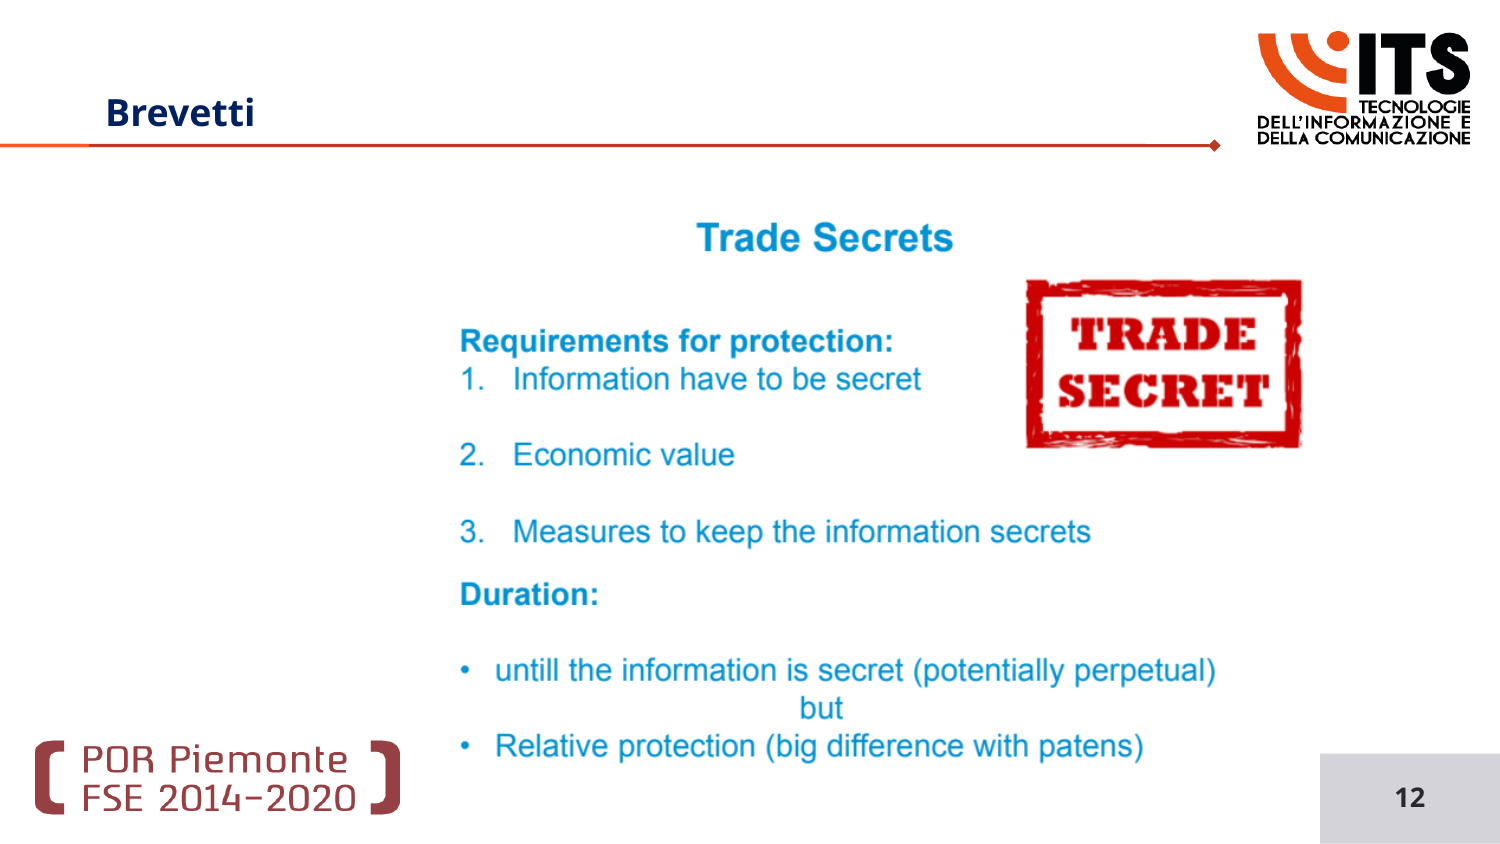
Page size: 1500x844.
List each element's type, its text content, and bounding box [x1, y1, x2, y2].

title Brevetti [90, 59, 1320, 150]
picture [0, 0, 1500, 844]
slide_number <numero> [1320, 753, 1500, 844]
